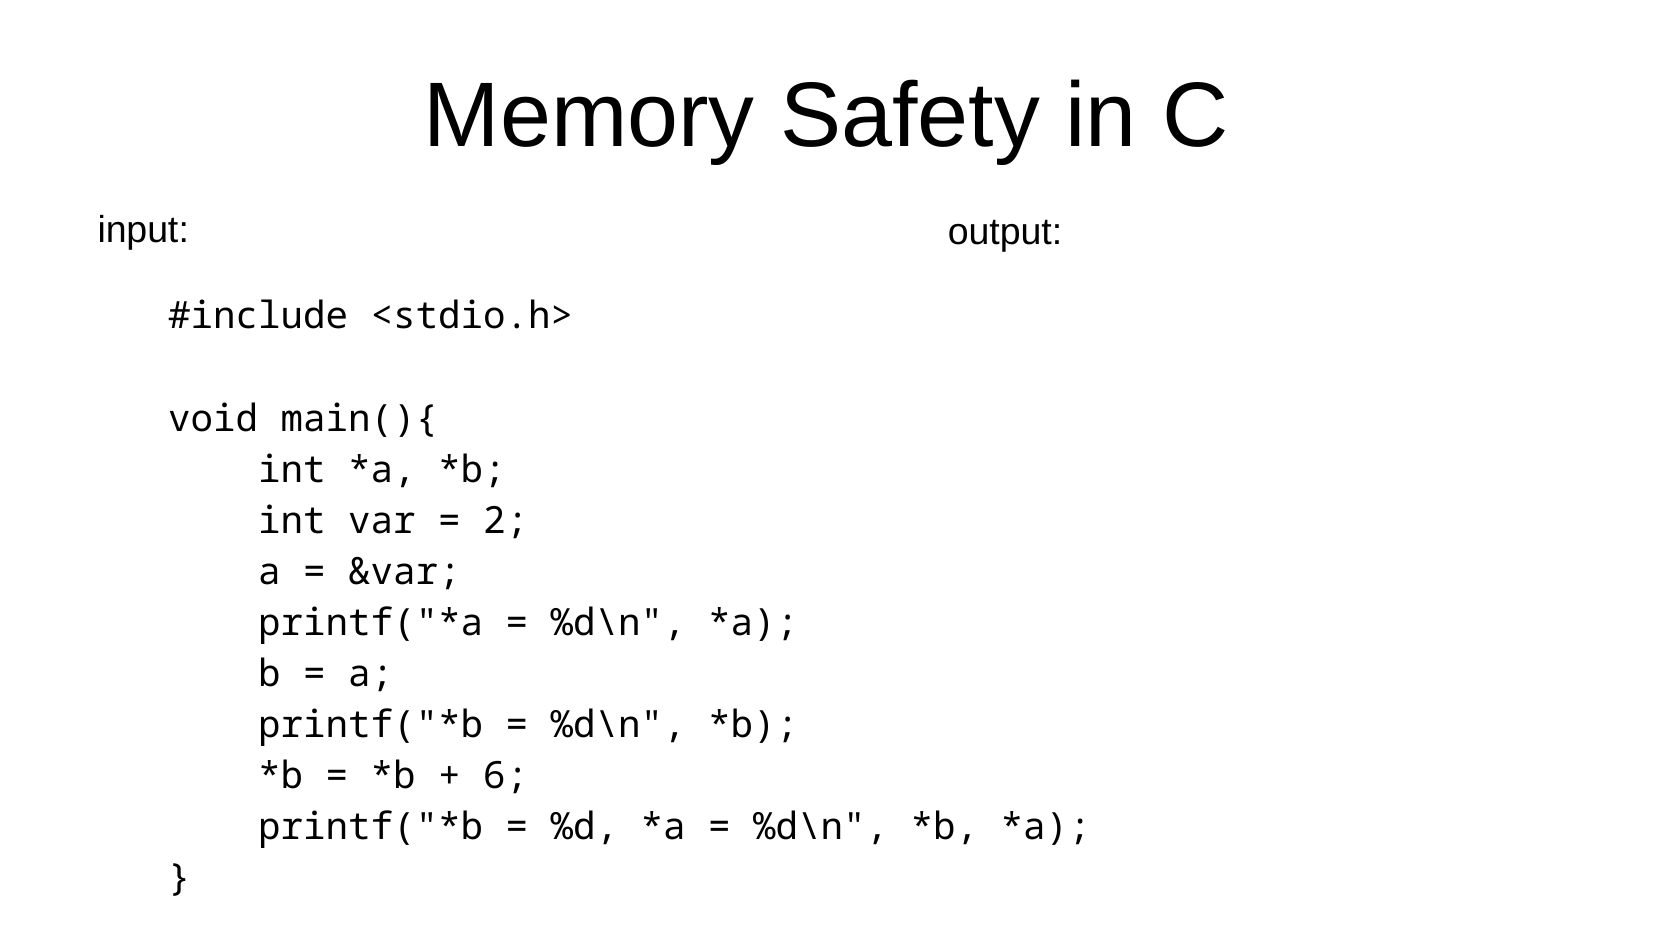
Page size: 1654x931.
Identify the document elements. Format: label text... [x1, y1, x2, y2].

text_box output: [933, 203, 1099, 260]
title Memory Safety in C [82, 37, 1571, 193]
text_box #include <stdio.h> void main(){ int *a, *b; int var = 2; a = &var; printf("*a = %d\n", *a); b = a; printf("*b = %d\n", *b); *b = *b + 6; printf("*b = %d, *a = %d\n", *b, *a); } [153, 281, 952, 792]
text_box input: [82, 200, 249, 258]
